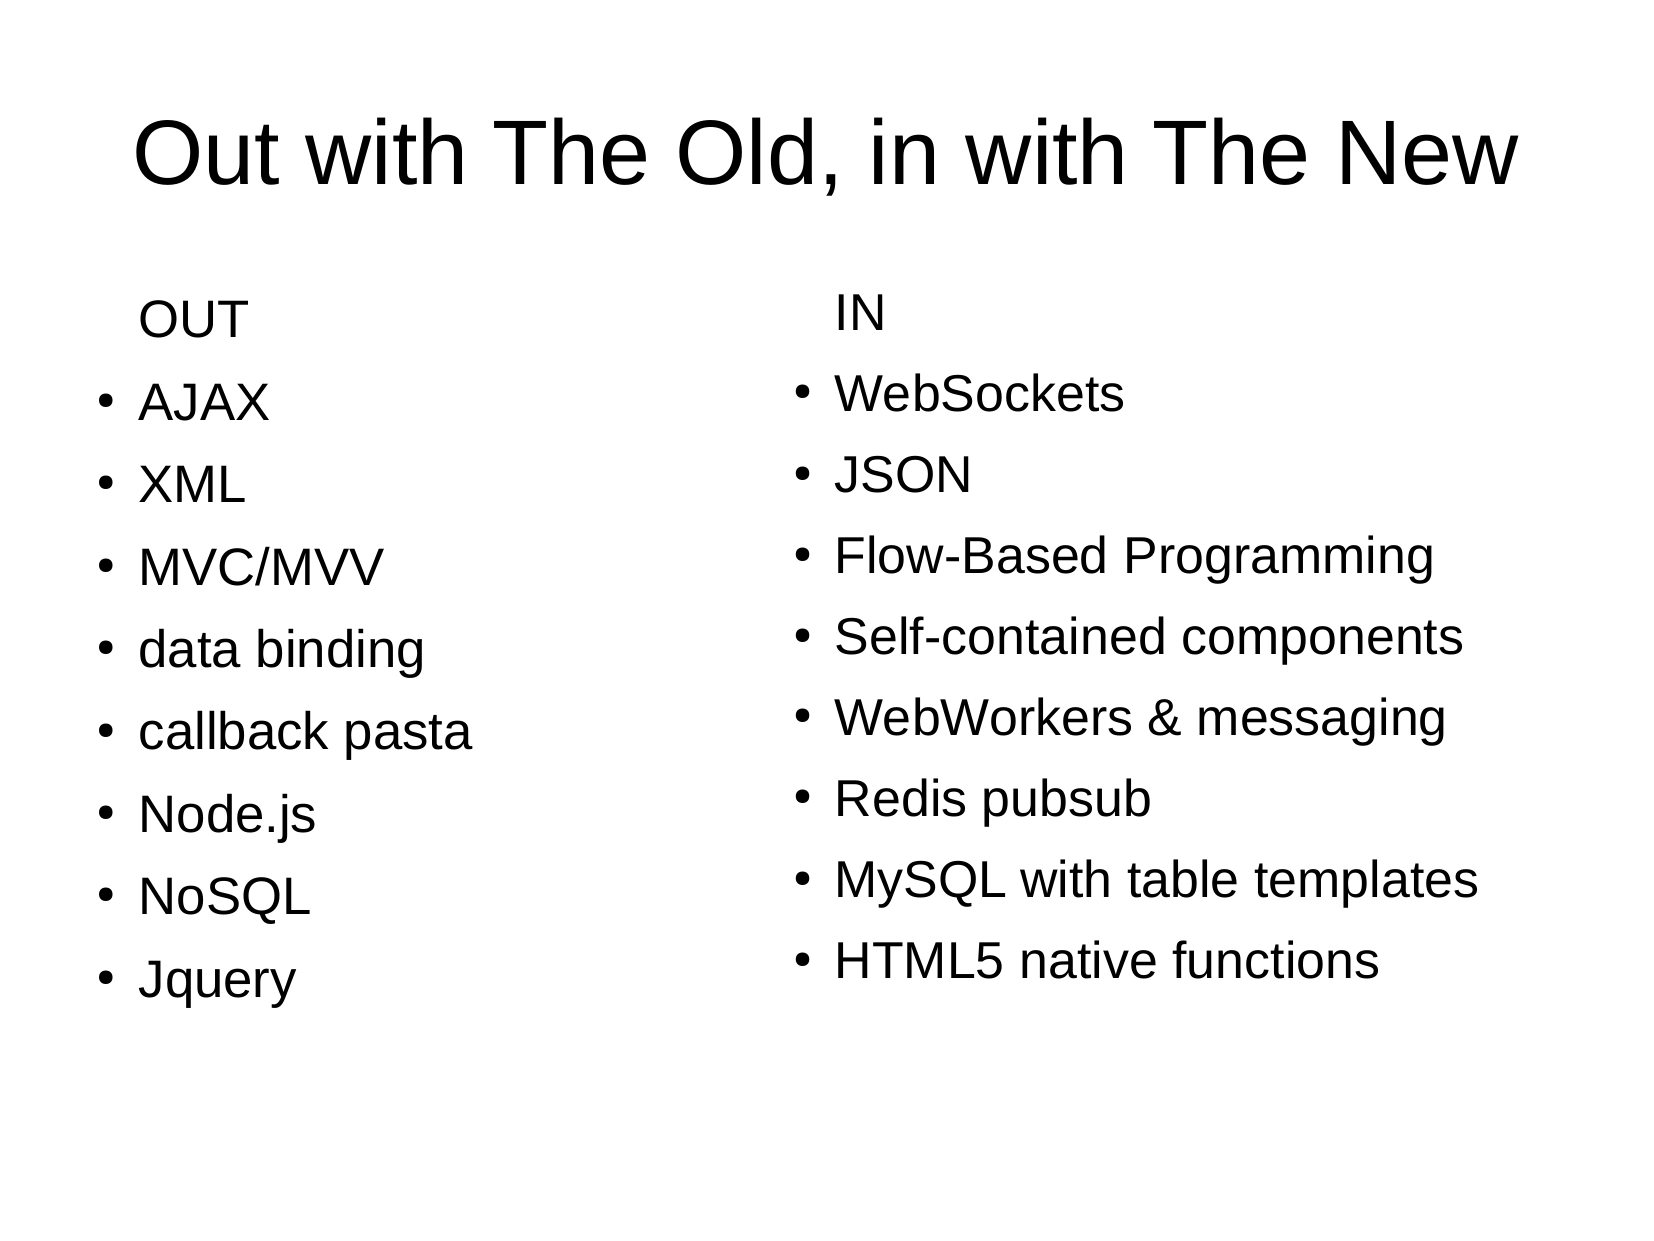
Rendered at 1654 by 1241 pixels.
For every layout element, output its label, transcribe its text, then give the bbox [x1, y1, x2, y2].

list IN WebSockets JSON Flow-Based Programming Self-contained components WebWorkers & messaging Redis pubsub MySQL with table templates HTML5 native functions [779, 283, 1548, 1003]
list OUT AJAX XML MVC/MVV data binding callback pasta Node.js NoSQL Jquery [82, 290, 603, 1010]
title Out with The Old, in with The New [82, 49, 1571, 257]
